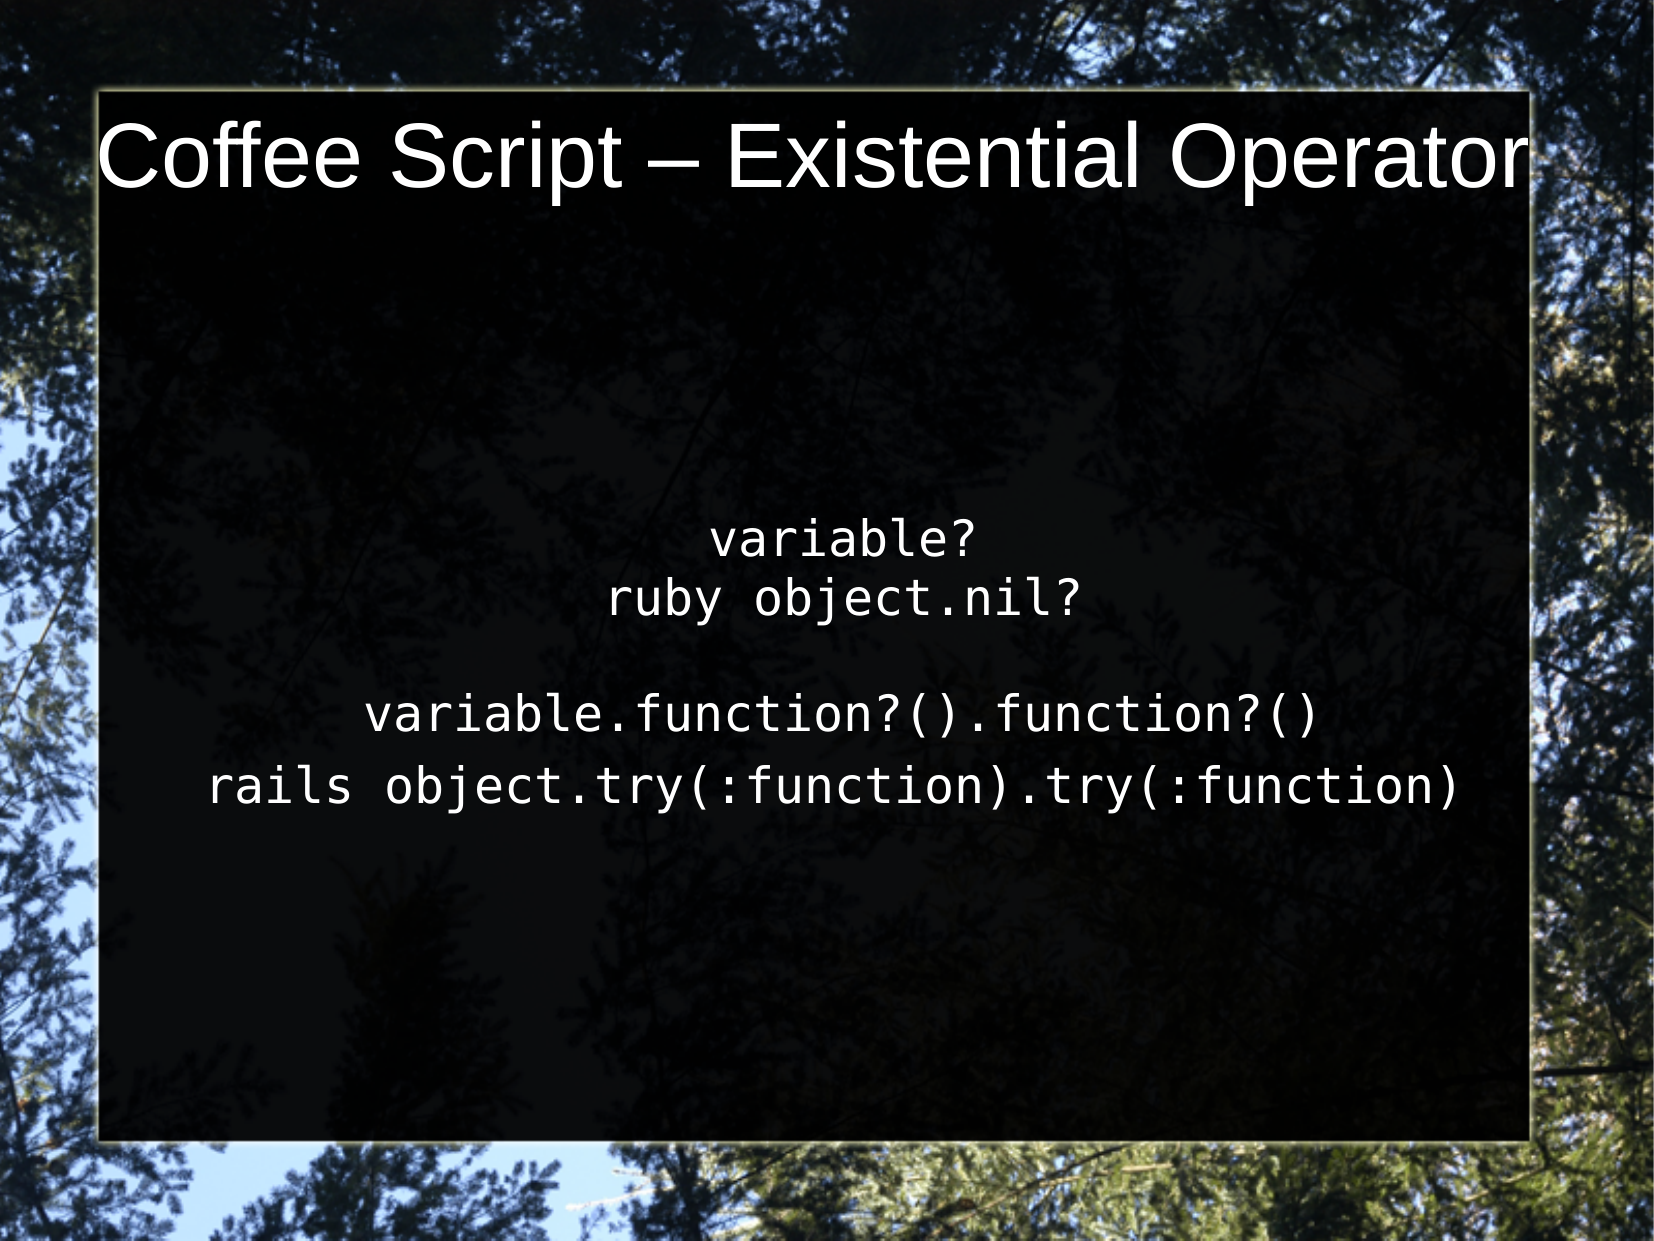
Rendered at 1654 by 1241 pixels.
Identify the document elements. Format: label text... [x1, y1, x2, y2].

subtitle variable? ruby object.nil? variable.function?().function?() rails object.try(:function).try(:function) [120, 255, 1567, 1074]
title Coffee Script – Existential Operator [90, 72, 1537, 241]
picture [0, 0, 1654, 1241]
